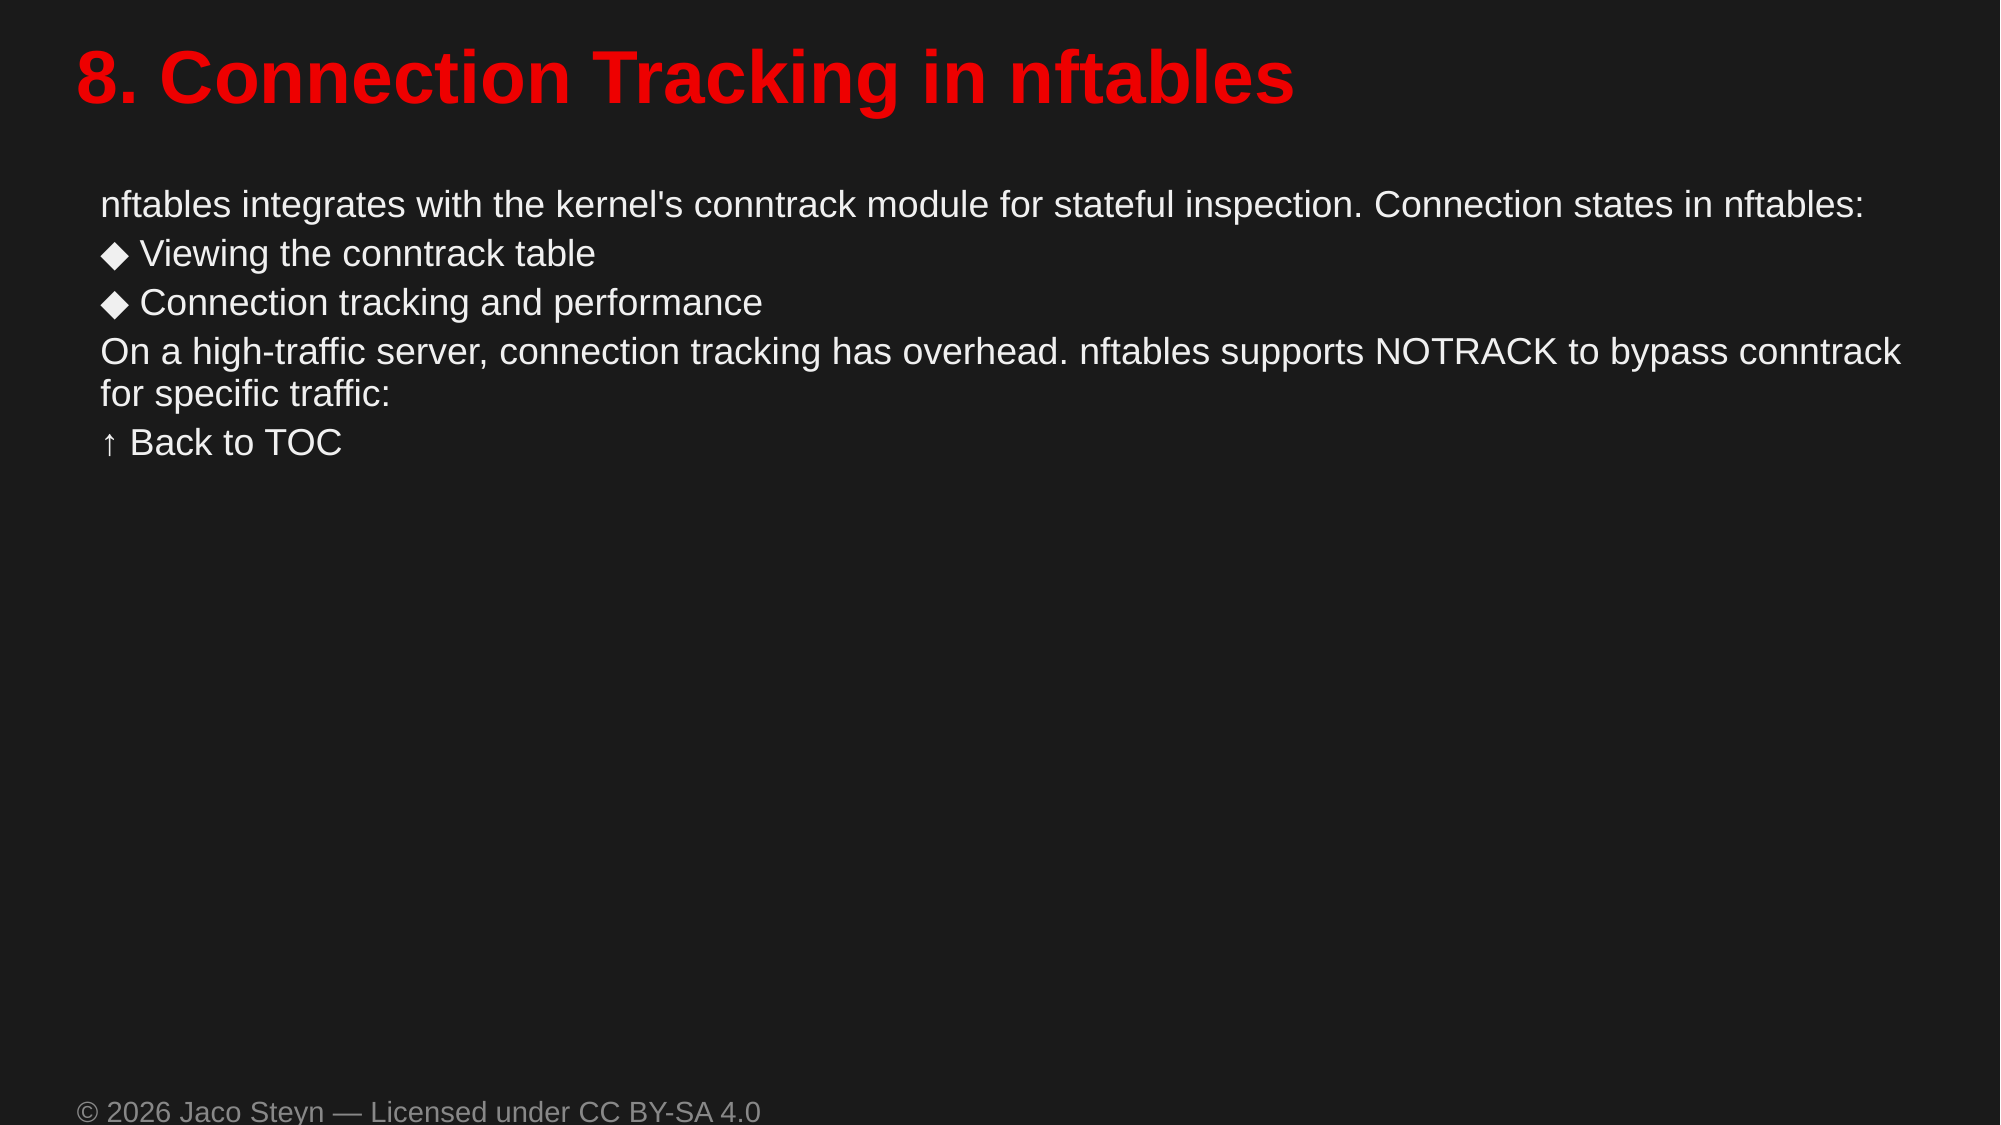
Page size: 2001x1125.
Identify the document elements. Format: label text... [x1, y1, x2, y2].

text_box © 2026 Jaco Steyn — Licensed under CC BY-SA 4.0 [59, 1083, 1942, 1120]
text_box nftables integrates with the kernel's conntrack module for stateful inspection. Connection states in nftables: ◆ Viewing the conntrack table ◆ Connection tracking and performance On a high-traffic server, connection tracking has overhead. nftables supports NOTRACK to bypass conntrack for specific traffic: ↑ Back to TOC [59, 171, 1942, 1083]
text_box 8. Connection Tracking in nftables [59, 23, 1942, 154]
